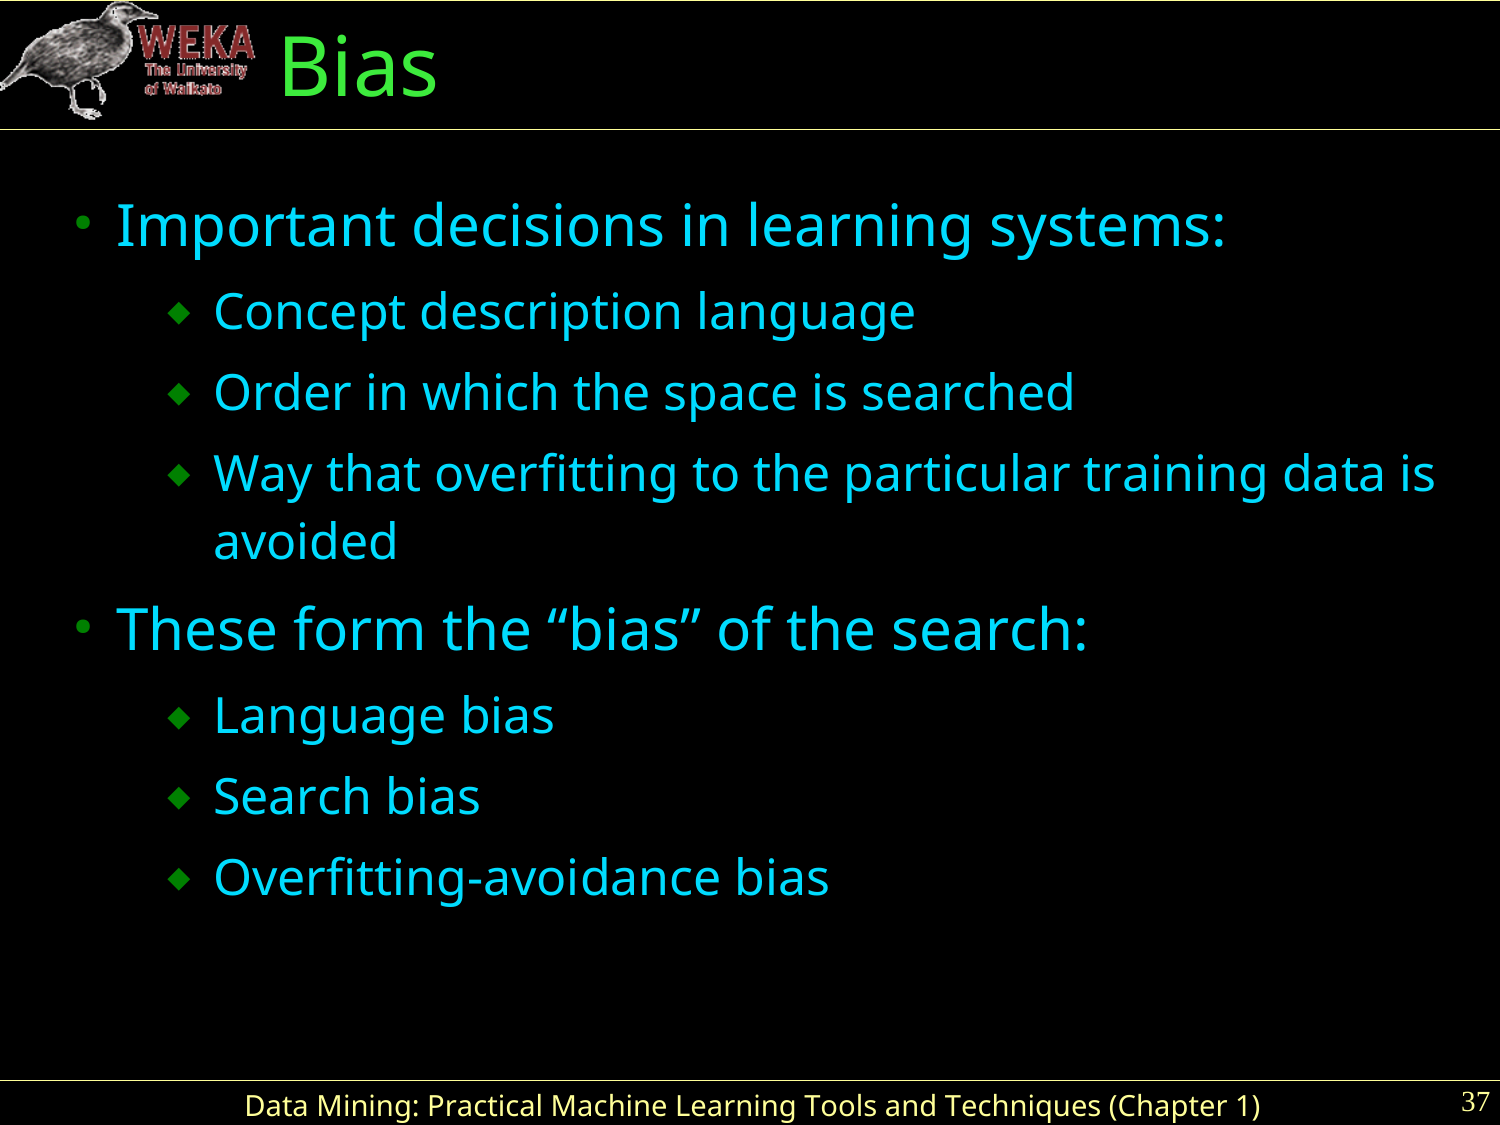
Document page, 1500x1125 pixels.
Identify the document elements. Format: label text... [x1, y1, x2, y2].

title Bias [263, 0, 1500, 159]
picture [0, 1, 263, 129]
list Important decisions in learning systems: Concept description language Order in which the space is searched Way that overfitting to the particular training data is avoided These form the “bias” of the search: Language bias Search bias Overfitting-avoidance bias [59, 177, 1500, 1108]
